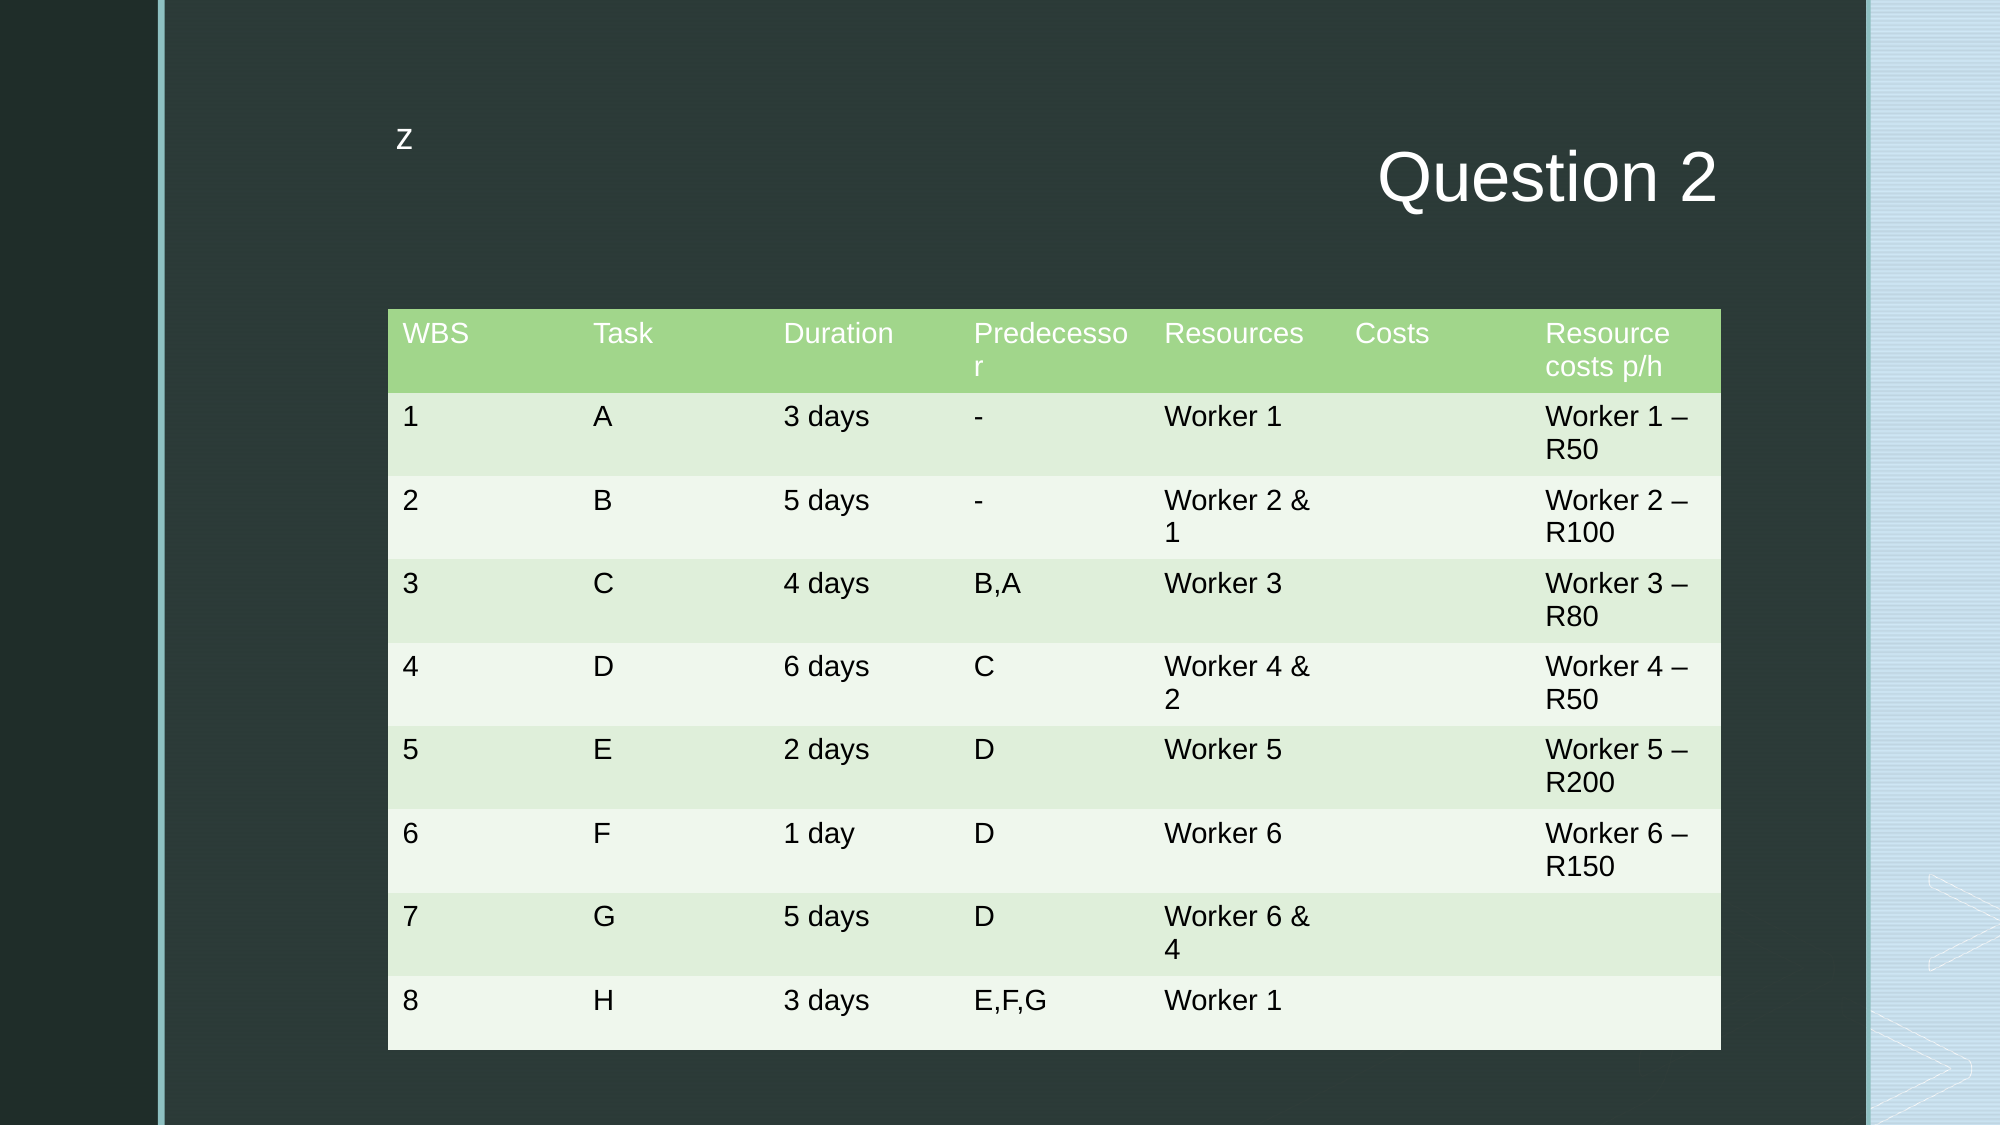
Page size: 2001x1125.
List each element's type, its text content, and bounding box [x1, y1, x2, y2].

table_cell Worker 3 [1149, 559, 1340, 643]
table_header Resources [1149, 309, 1340, 393]
table_cell Worker 2 – R100 [1530, 476, 1721, 559]
table_cell [1340, 476, 1530, 559]
table_cell 4 days [769, 559, 959, 643]
table_cell Worker 1 – R50 [1530, 393, 1721, 476]
table_cell [1340, 643, 1530, 726]
table_cell 3 [388, 559, 578, 643]
table_cell 6 days [769, 643, 959, 726]
table_header WBS [388, 309, 578, 393]
table_cell G [578, 893, 769, 976]
table_cell Worker 5 [1149, 726, 1340, 809]
table_cell [1530, 976, 1721, 1050]
table_cell Worker 2 & 1 [1149, 476, 1340, 559]
table_cell D [959, 809, 1149, 893]
table_cell 4 [388, 643, 578, 726]
table_cell Worker 6 & 4 [1149, 893, 1340, 976]
table_cell 1 [388, 393, 578, 476]
table_cell [1340, 809, 1530, 893]
table_cell H [578, 976, 769, 1050]
table_header Task [578, 309, 769, 393]
table_cell 2 days [769, 726, 959, 809]
table_cell C [578, 559, 769, 643]
table_cell Worker 5 – R200 [1530, 726, 1721, 809]
table_cell Worker 4 & 2 [1149, 643, 1340, 726]
table_cell [1340, 976, 1530, 1050]
table_header Costs [1340, 309, 1530, 393]
table_header Predecessor [959, 309, 1149, 393]
table_cell [1340, 726, 1530, 809]
table_cell B [578, 476, 769, 559]
table_cell 3 days [769, 393, 959, 476]
table_cell 6 [388, 809, 578, 893]
table_cell E,F,G [959, 976, 1149, 1050]
table_cell [1530, 893, 1721, 976]
table_cell F [578, 809, 769, 893]
table_cell D [578, 643, 769, 726]
table_cell Worker 4 – R50 [1530, 643, 1721, 726]
table_cell 5 [388, 726, 578, 809]
table_cell D [959, 726, 1149, 809]
table_cell - [959, 393, 1149, 476]
table_cell B,A [959, 559, 1149, 643]
table_cell 5 days [769, 893, 959, 976]
table_cell Worker 6 – R150 [1530, 809, 1721, 893]
table_cell [1340, 893, 1530, 976]
table_header Resource costs p/h [1530, 309, 1721, 393]
table_header Duration [769, 309, 959, 393]
table_cell 2 [388, 476, 578, 559]
table_cell E [578, 726, 769, 809]
table_cell - [959, 476, 1149, 559]
table_cell 7 [388, 893, 578, 976]
table_cell [1340, 559, 1530, 643]
picture [1871, 0, 2000, 1125]
table_cell C [959, 643, 1149, 726]
table_cell [1340, 393, 1530, 476]
table_cell 3 days [769, 976, 959, 1050]
table_cell Worker 6 [1149, 809, 1340, 893]
table_cell Worker 3 – R80 [1530, 559, 1721, 643]
table_cell 8 [388, 976, 578, 1050]
table_cell 1 day [769, 809, 959, 893]
table_cell 5 days [769, 476, 959, 559]
table_cell Worker 1 [1149, 976, 1340, 1050]
title Question 2 [428, 132, 1734, 310]
table_cell Worker 1 [1149, 393, 1340, 476]
table_cell D [959, 893, 1149, 976]
table_cell A [578, 393, 769, 476]
